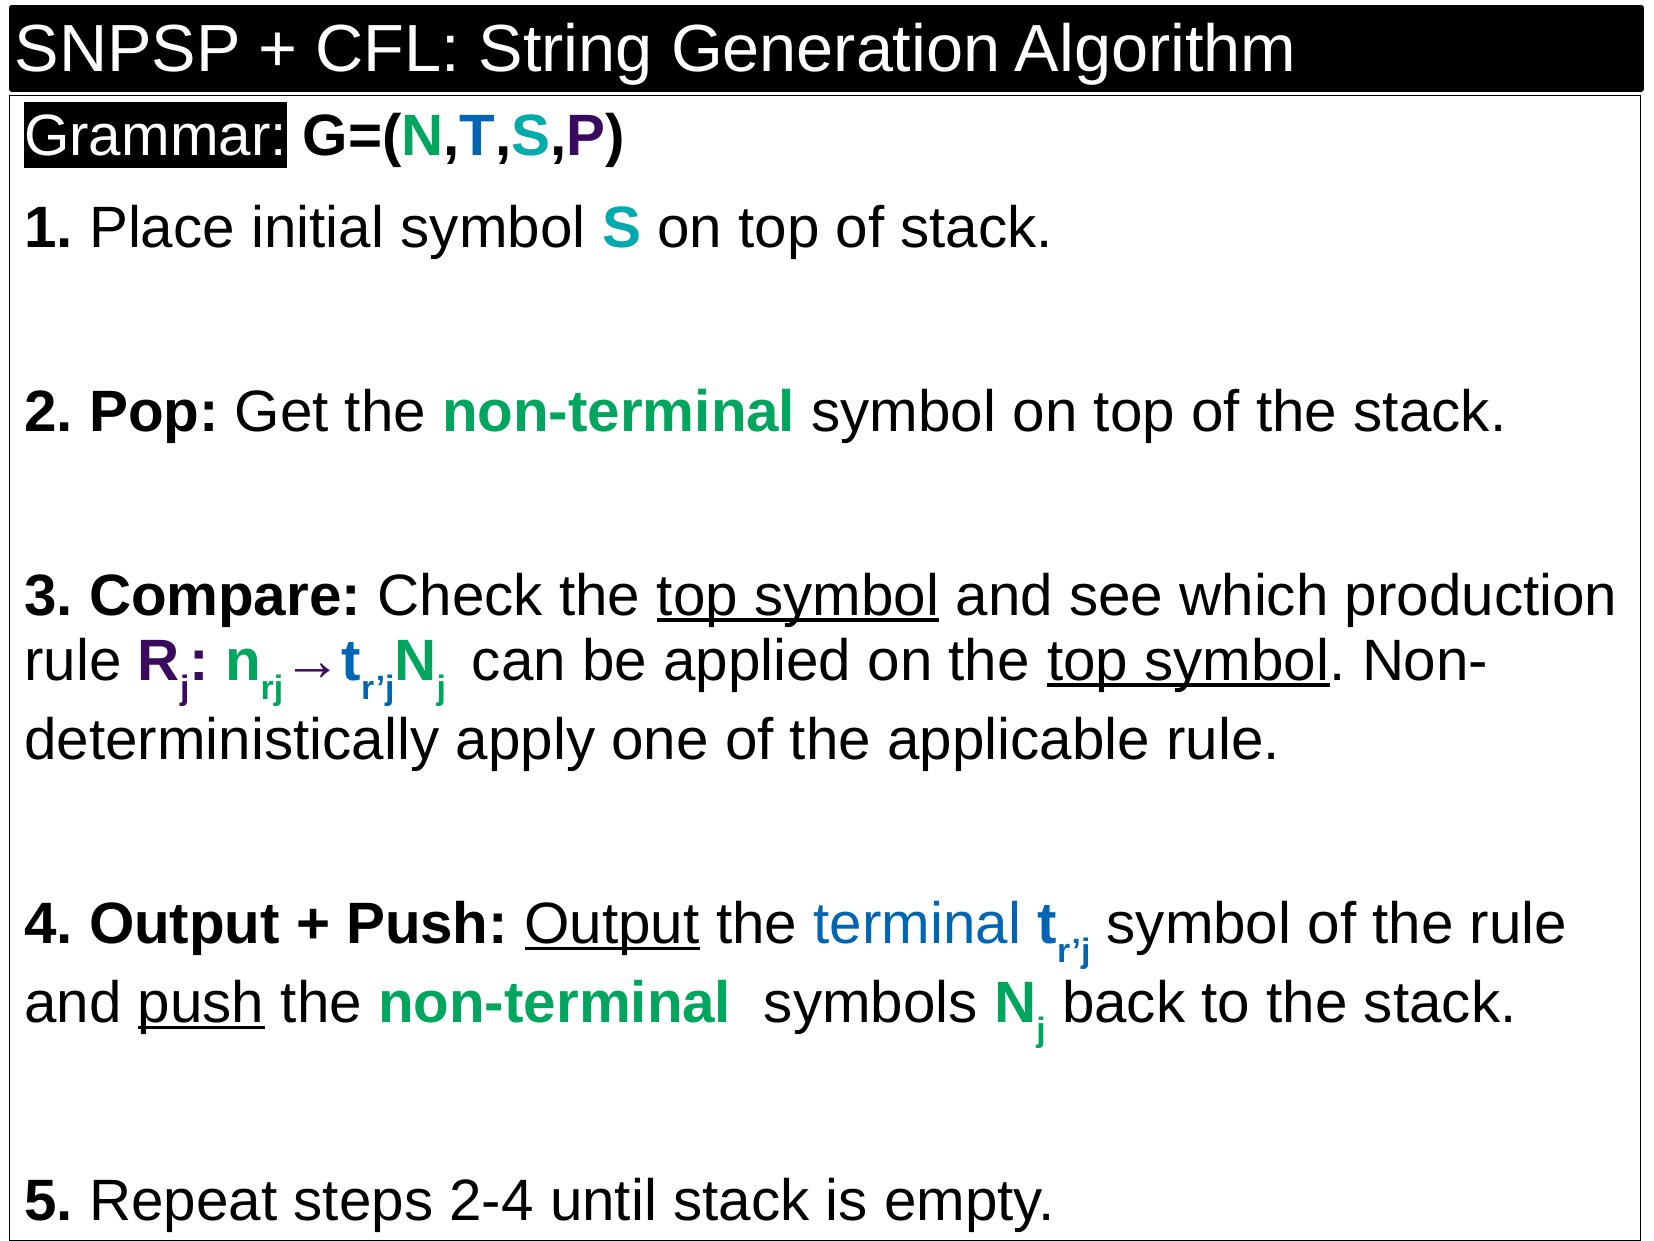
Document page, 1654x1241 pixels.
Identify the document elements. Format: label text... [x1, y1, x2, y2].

text_box Grammar: G=(N,T,S,P) 1. Place initial symbol S on top of stack. 2. Pop: Get the non-terminal symbol on top of the stack. 3. Compare: Check the top symbol and see which production rule Rj: nrj→tr’jNj can be applied on the top symbol. Non-deterministically apply one of the applicable rule. 4. Output + Push: Output the terminal tr’j symbol of the rule and push the non-terminal symbols Nj back to the stack. 5. Repeat steps 2-4 until stack is empty. [9, 95, 1641, 1241]
title SNPSP + CFL: String Generation Algorithm [11, 7, 1642, 89]
